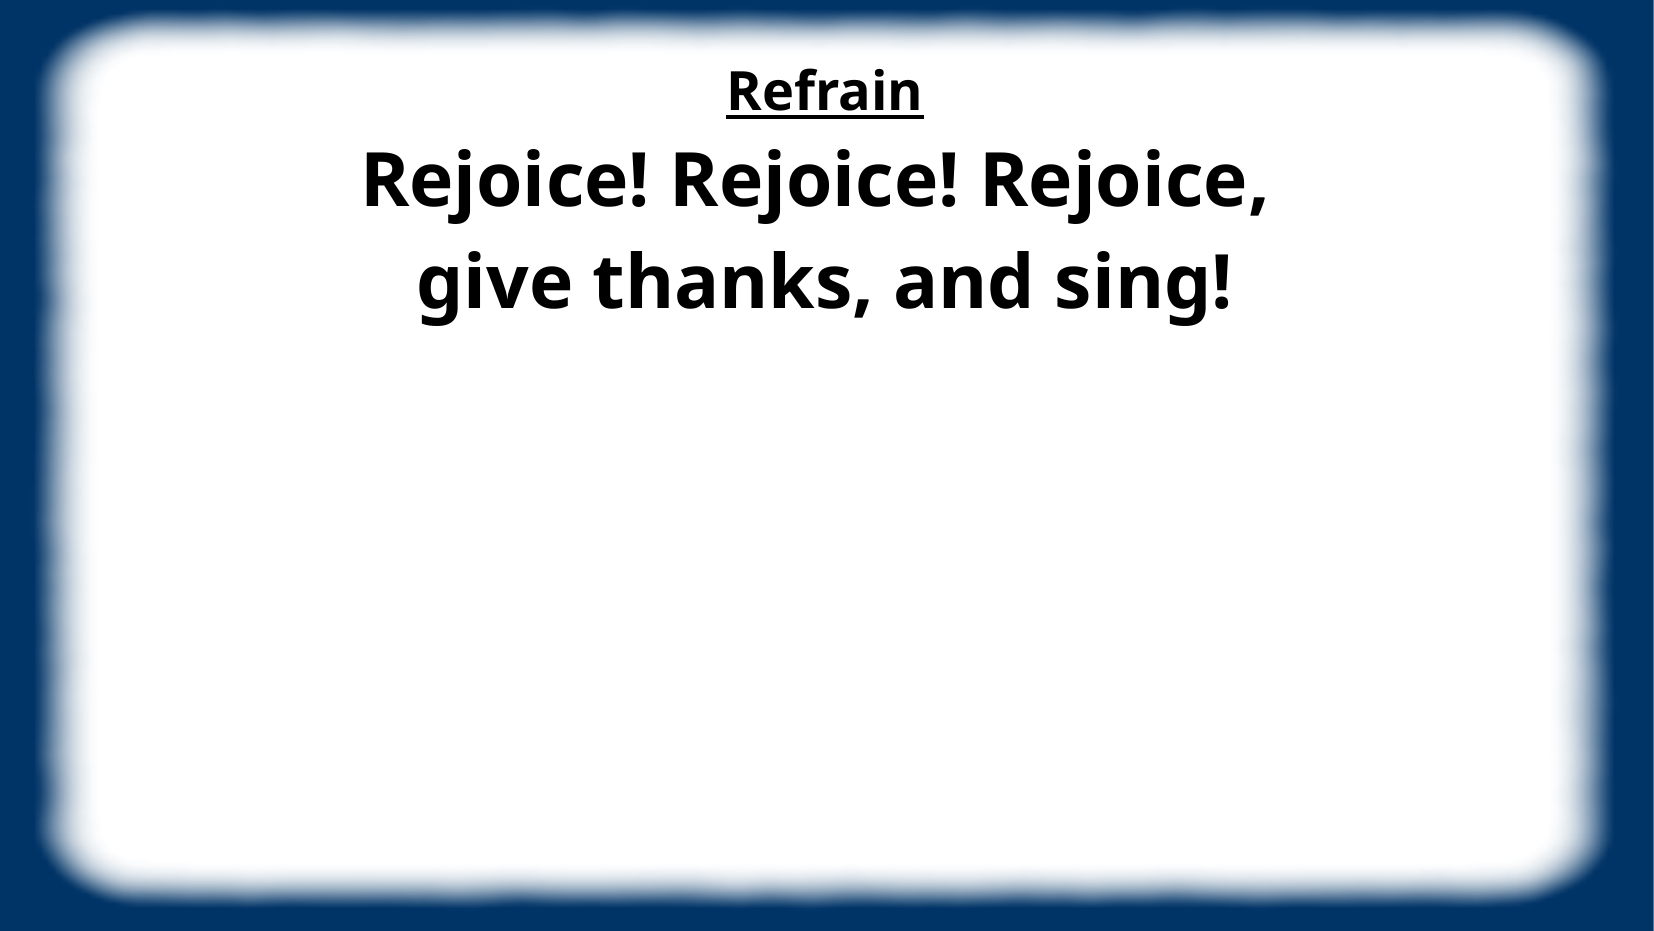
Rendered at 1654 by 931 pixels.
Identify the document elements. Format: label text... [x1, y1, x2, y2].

picture [0, 0, 1654, 931]
text_box Refrain Rejoice! Rejoice! Rejoice, give thanks, and sing! [90, 45, 1561, 332]
